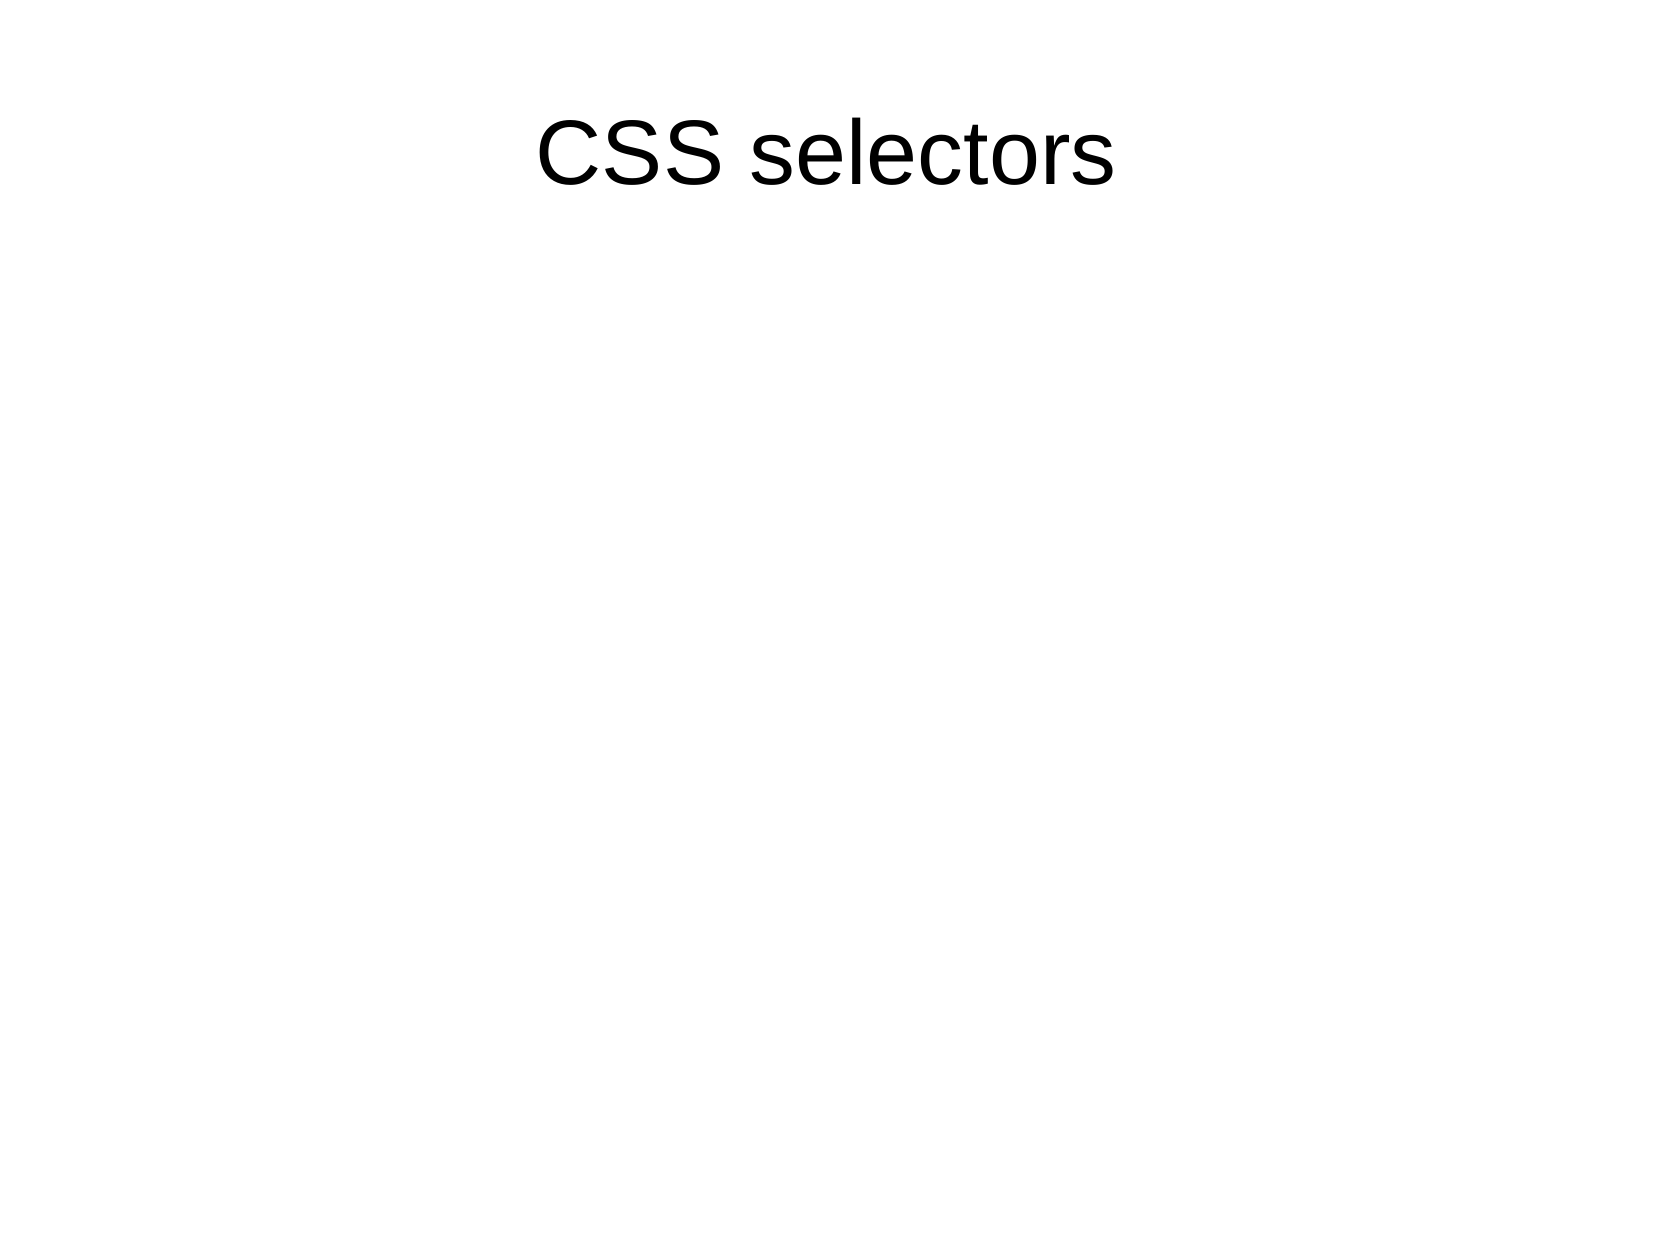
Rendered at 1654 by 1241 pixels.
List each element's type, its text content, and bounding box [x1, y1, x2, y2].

title CSS selectors [82, 49, 1571, 257]
